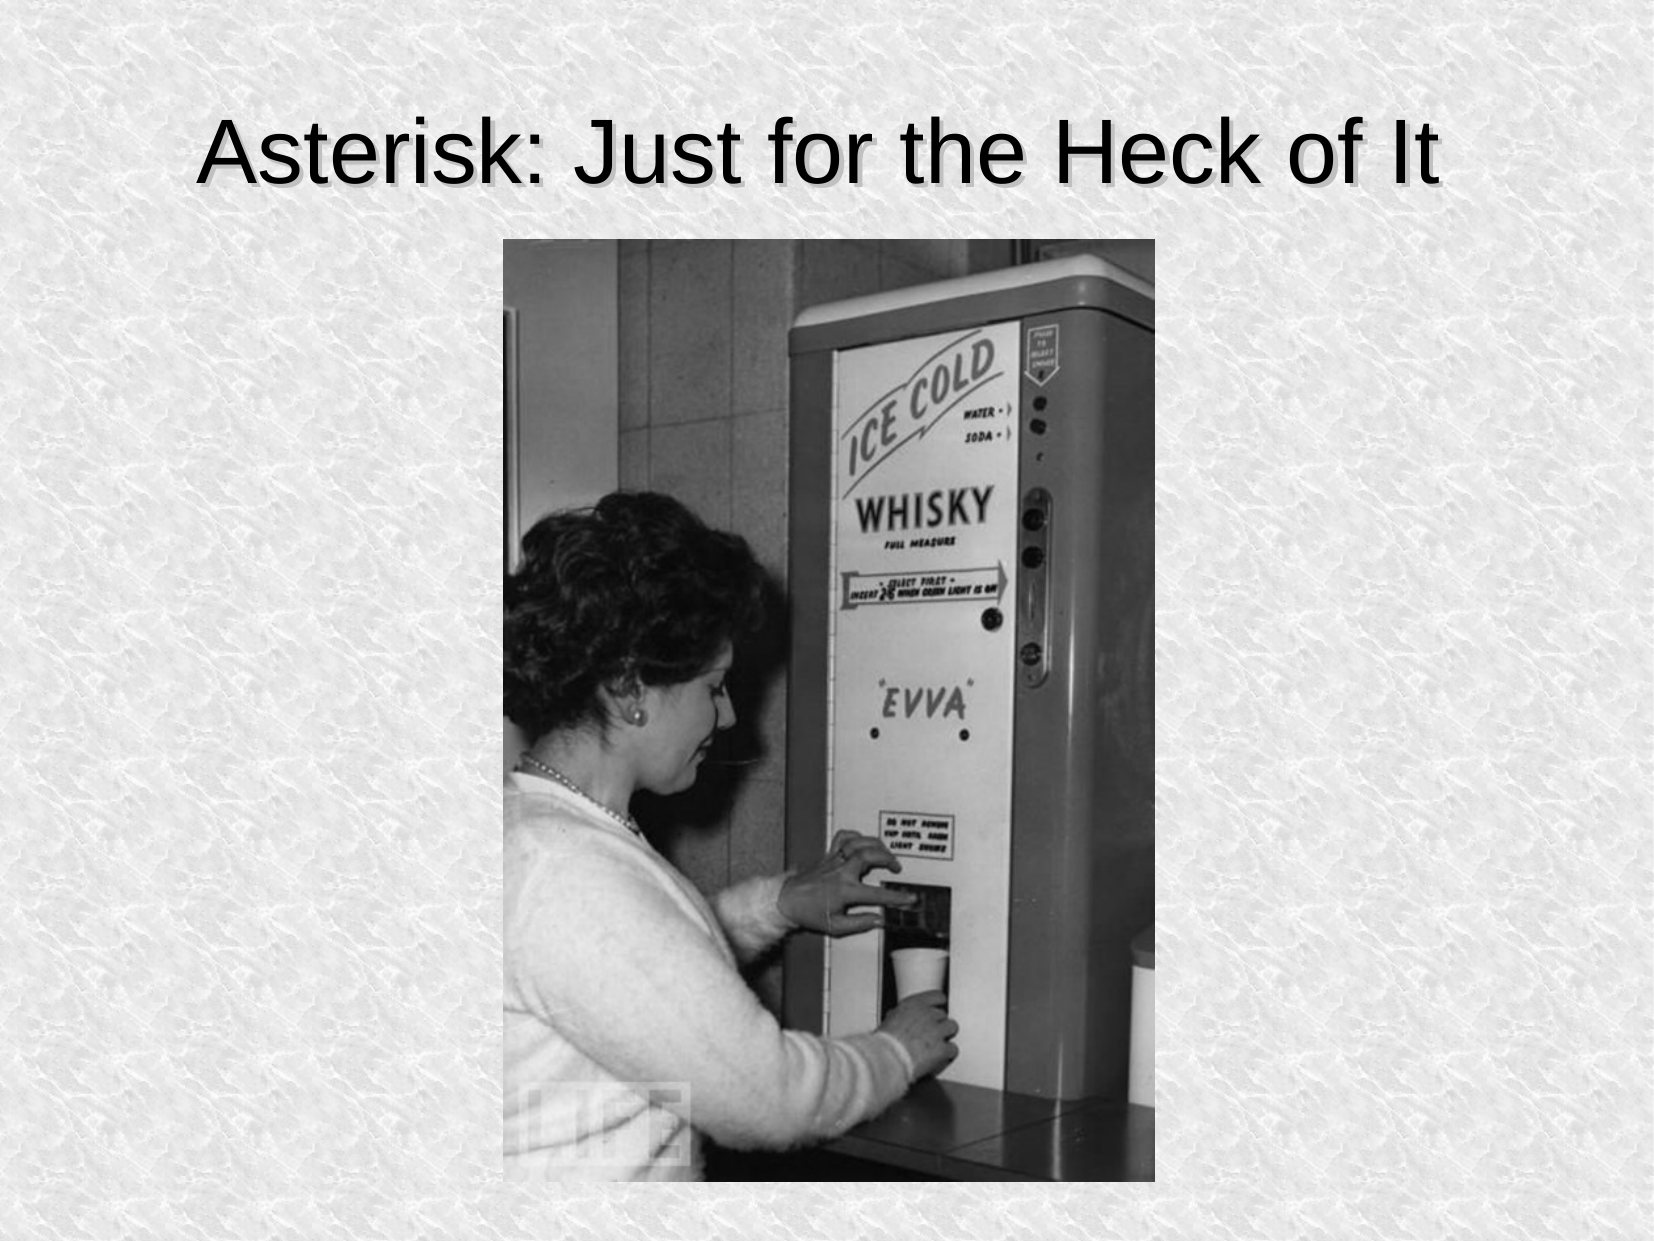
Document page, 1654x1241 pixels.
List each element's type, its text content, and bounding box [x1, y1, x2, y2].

picture [0, 0, 1654, 1241]
subtitle [90, 1075, 1579, 1216]
title Asterisk: Just for the Heck of It [75, 47, 1564, 256]
